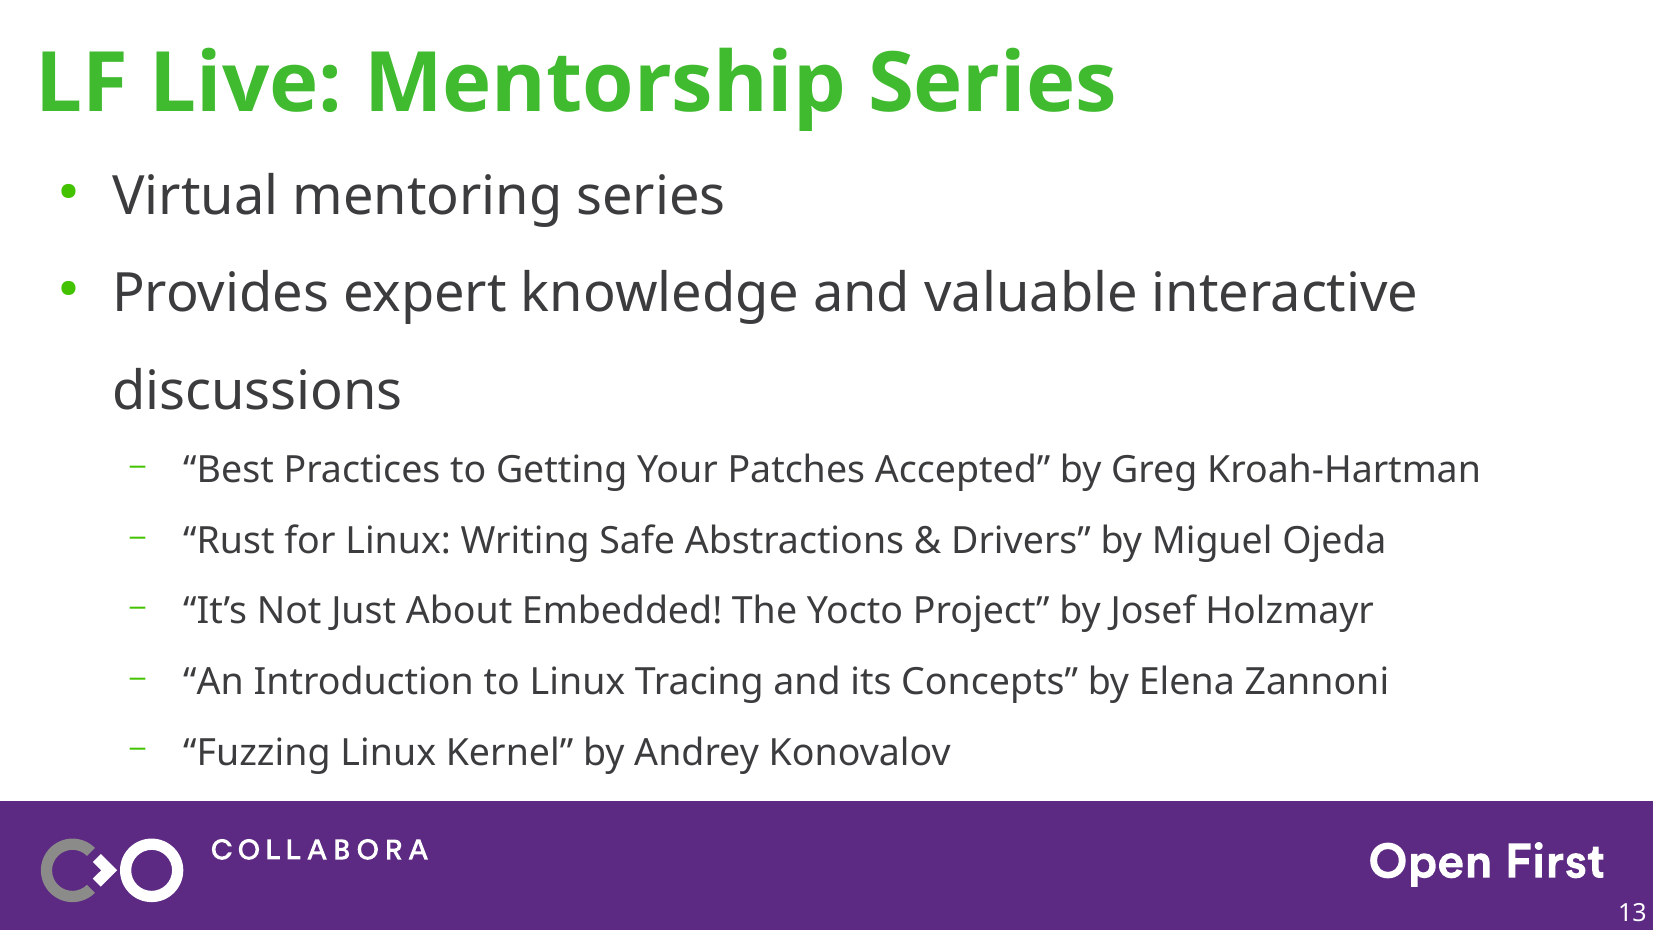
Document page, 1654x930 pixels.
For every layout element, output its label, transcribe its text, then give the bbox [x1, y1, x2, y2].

title LF Live: Mentorship Series [35, 28, 1608, 192]
list Virtual mentoring series Provides expert knowledge and valuable interactive discussions “Best Practices to Getting Your Patches Accepted” by Greg Kroah-Hartman “Rust for Linux: Writing Safe Abstractions & Drivers” by Miguel Ojeda “It’s Not Just About Embedded! The Yocto Project” by Josef Holzmayr “An Introduction to Linux Tracing and its Concepts” by Elena Zannoni “Fuzzing Linux Kernel” by Andrey Konovalov [41, 160, 1613, 804]
